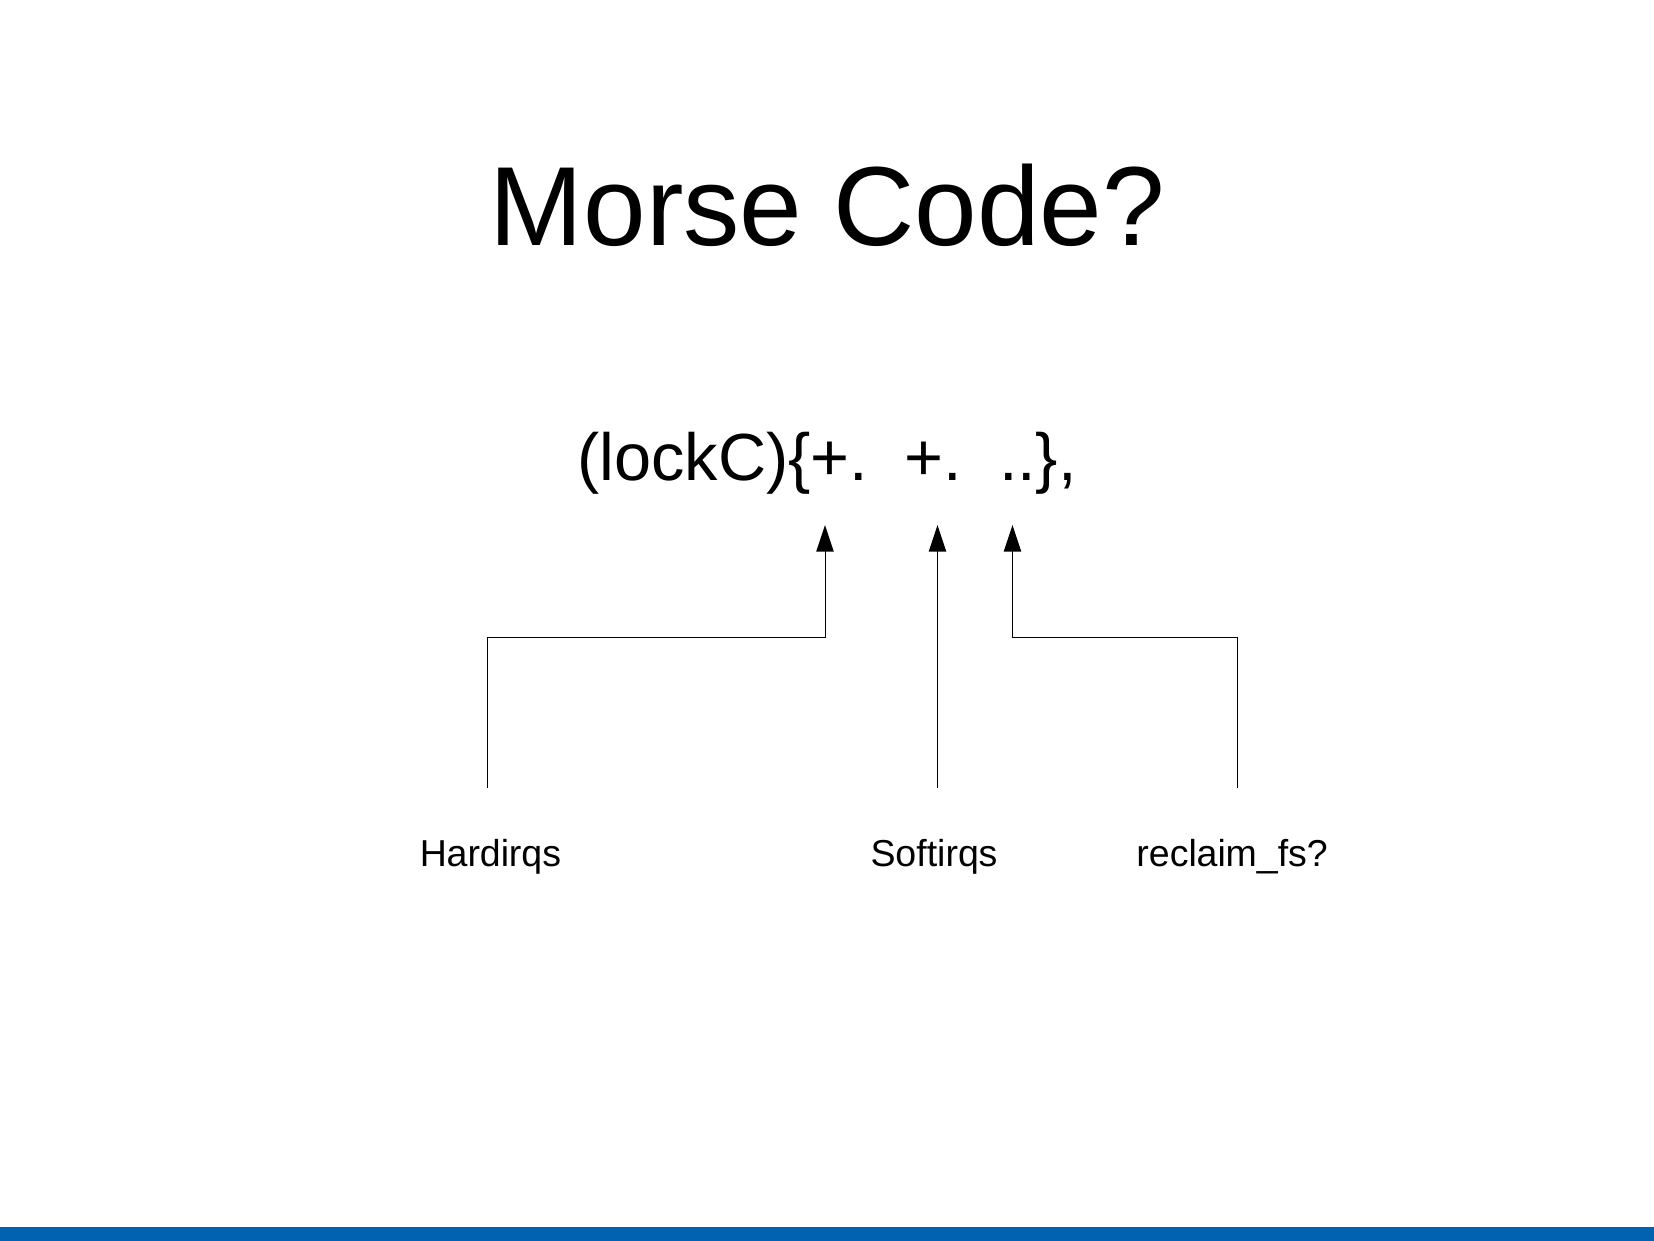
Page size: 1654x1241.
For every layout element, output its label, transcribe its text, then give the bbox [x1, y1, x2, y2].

text_box reclaim_fs? [1121, 825, 1343, 882]
text_box Softirqs [855, 825, 1013, 882]
text_box Hardirqs [405, 825, 576, 882]
text_box (lockC){+. +. ..}, [562, 412, 1126, 503]
title Morse Code? [121, 110, 1534, 303]
